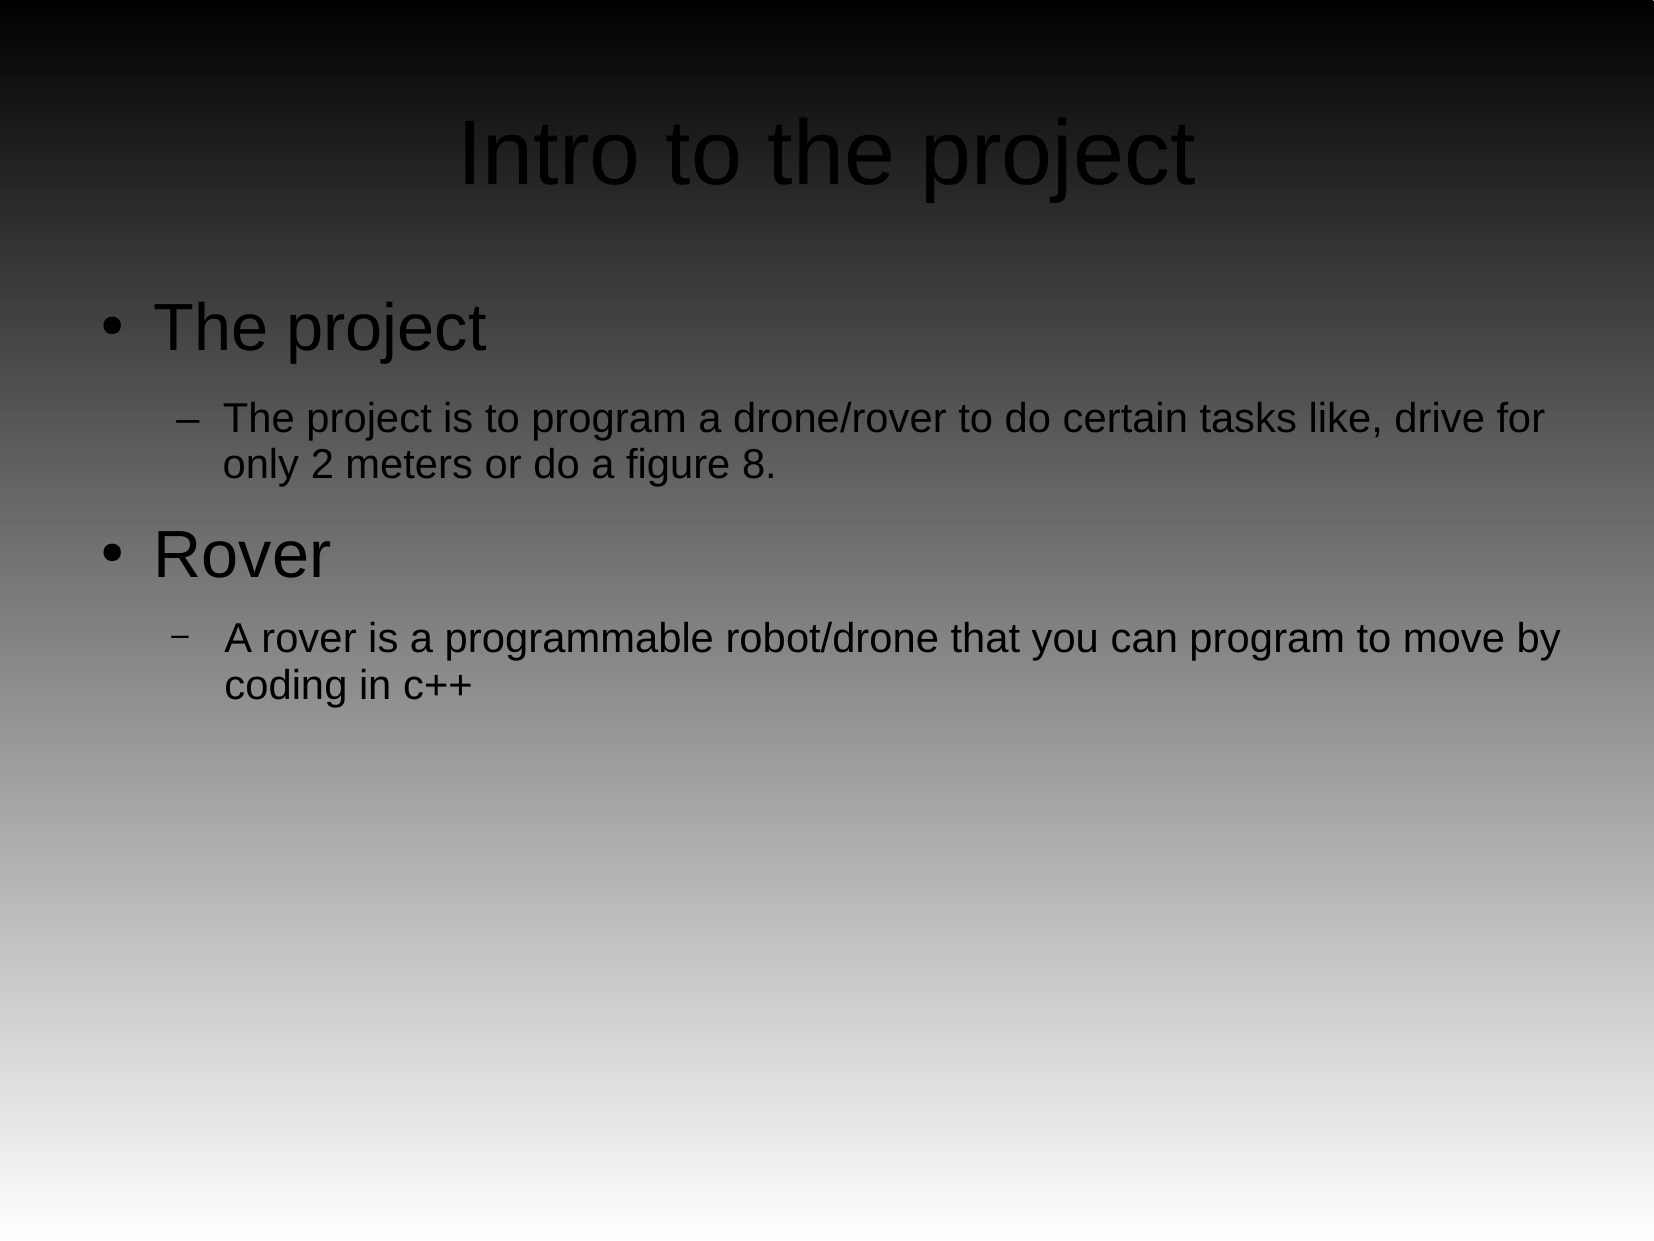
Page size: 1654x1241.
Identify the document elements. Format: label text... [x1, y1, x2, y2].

list The project – The project is to program a drone/rover to do certain tasks like, drive for only 2 meters or do a figure 8. Rover A rover is a programmable robot/drone that you can program to move by coding in c++ [82, 290, 1571, 1010]
title Intro to the project [82, 49, 1571, 257]
